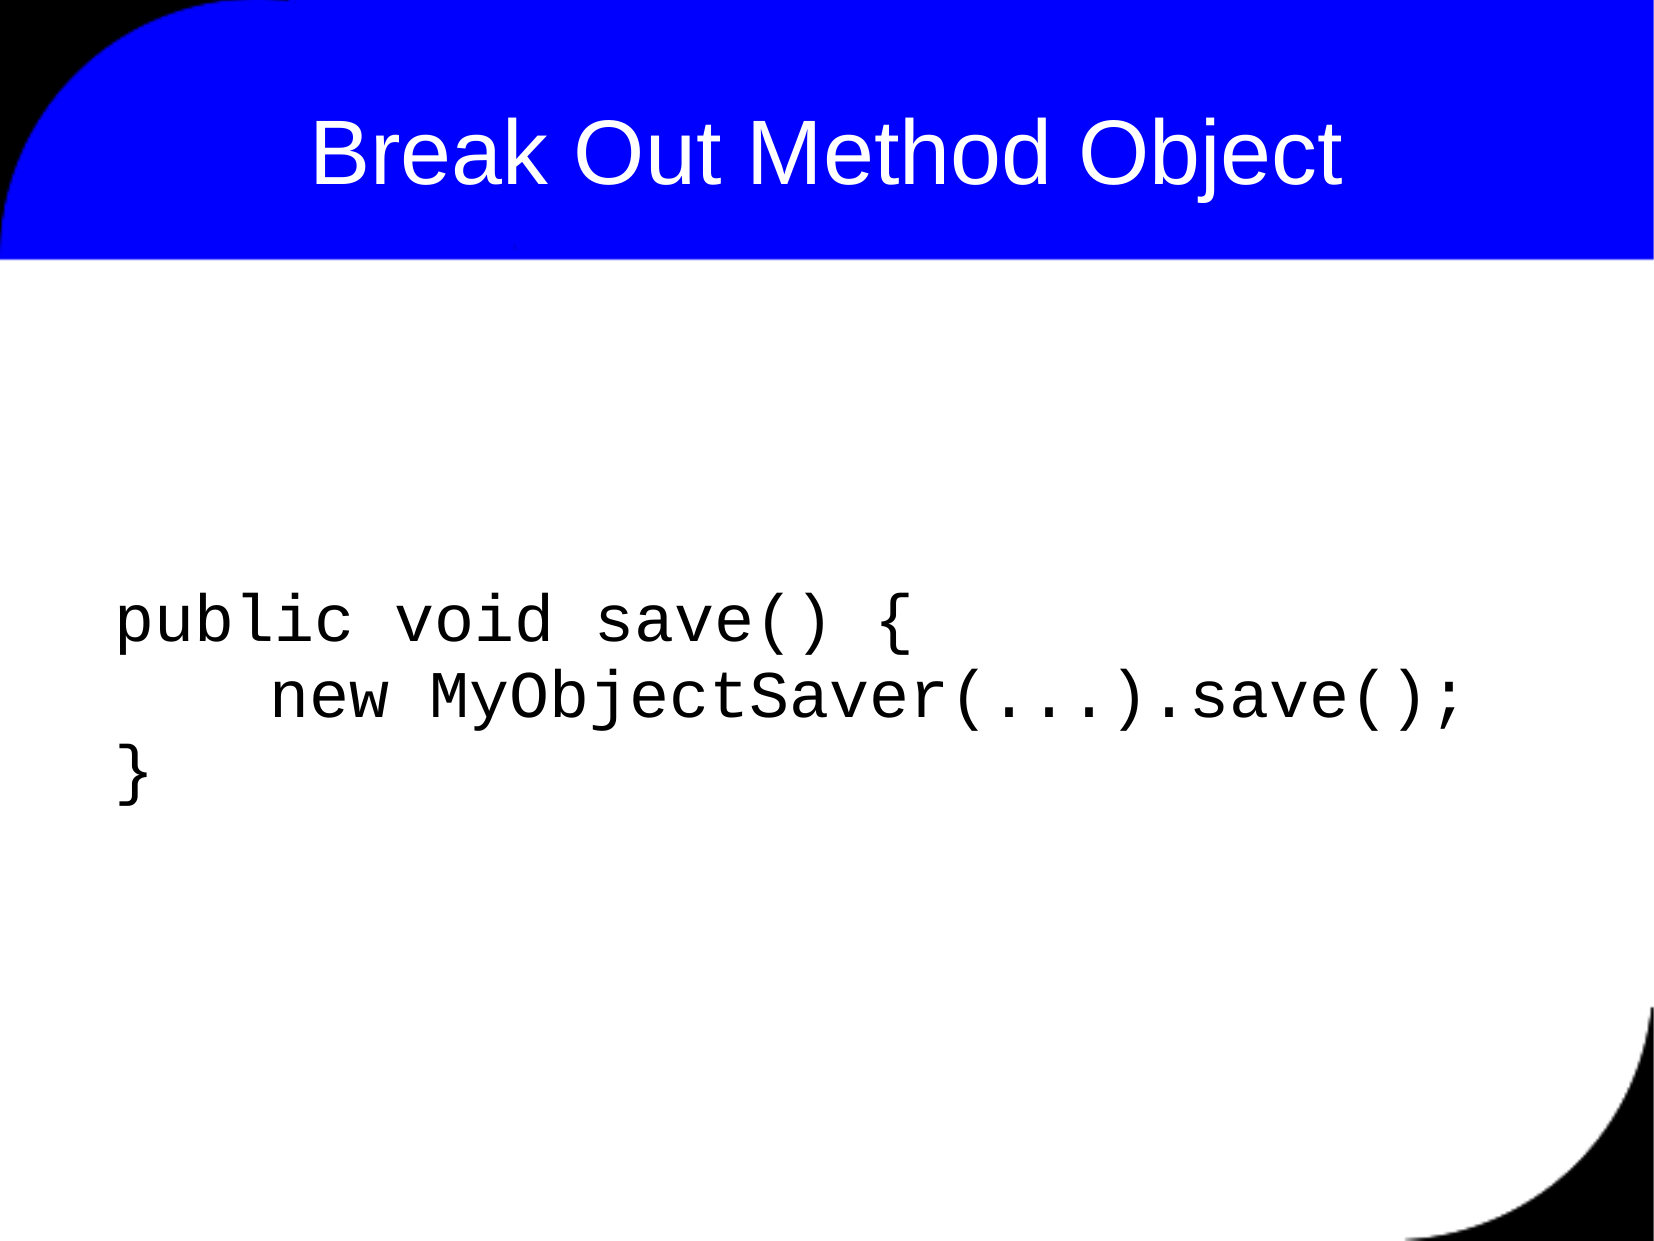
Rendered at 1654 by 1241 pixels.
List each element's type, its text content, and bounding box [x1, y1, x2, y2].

title Break Out Method Object [82, 56, 1571, 250]
subtitle public void save() { new MyObjectSaver(...).save(); } [114, 297, 1540, 1102]
picture [0, 0, 1654, 1241]
